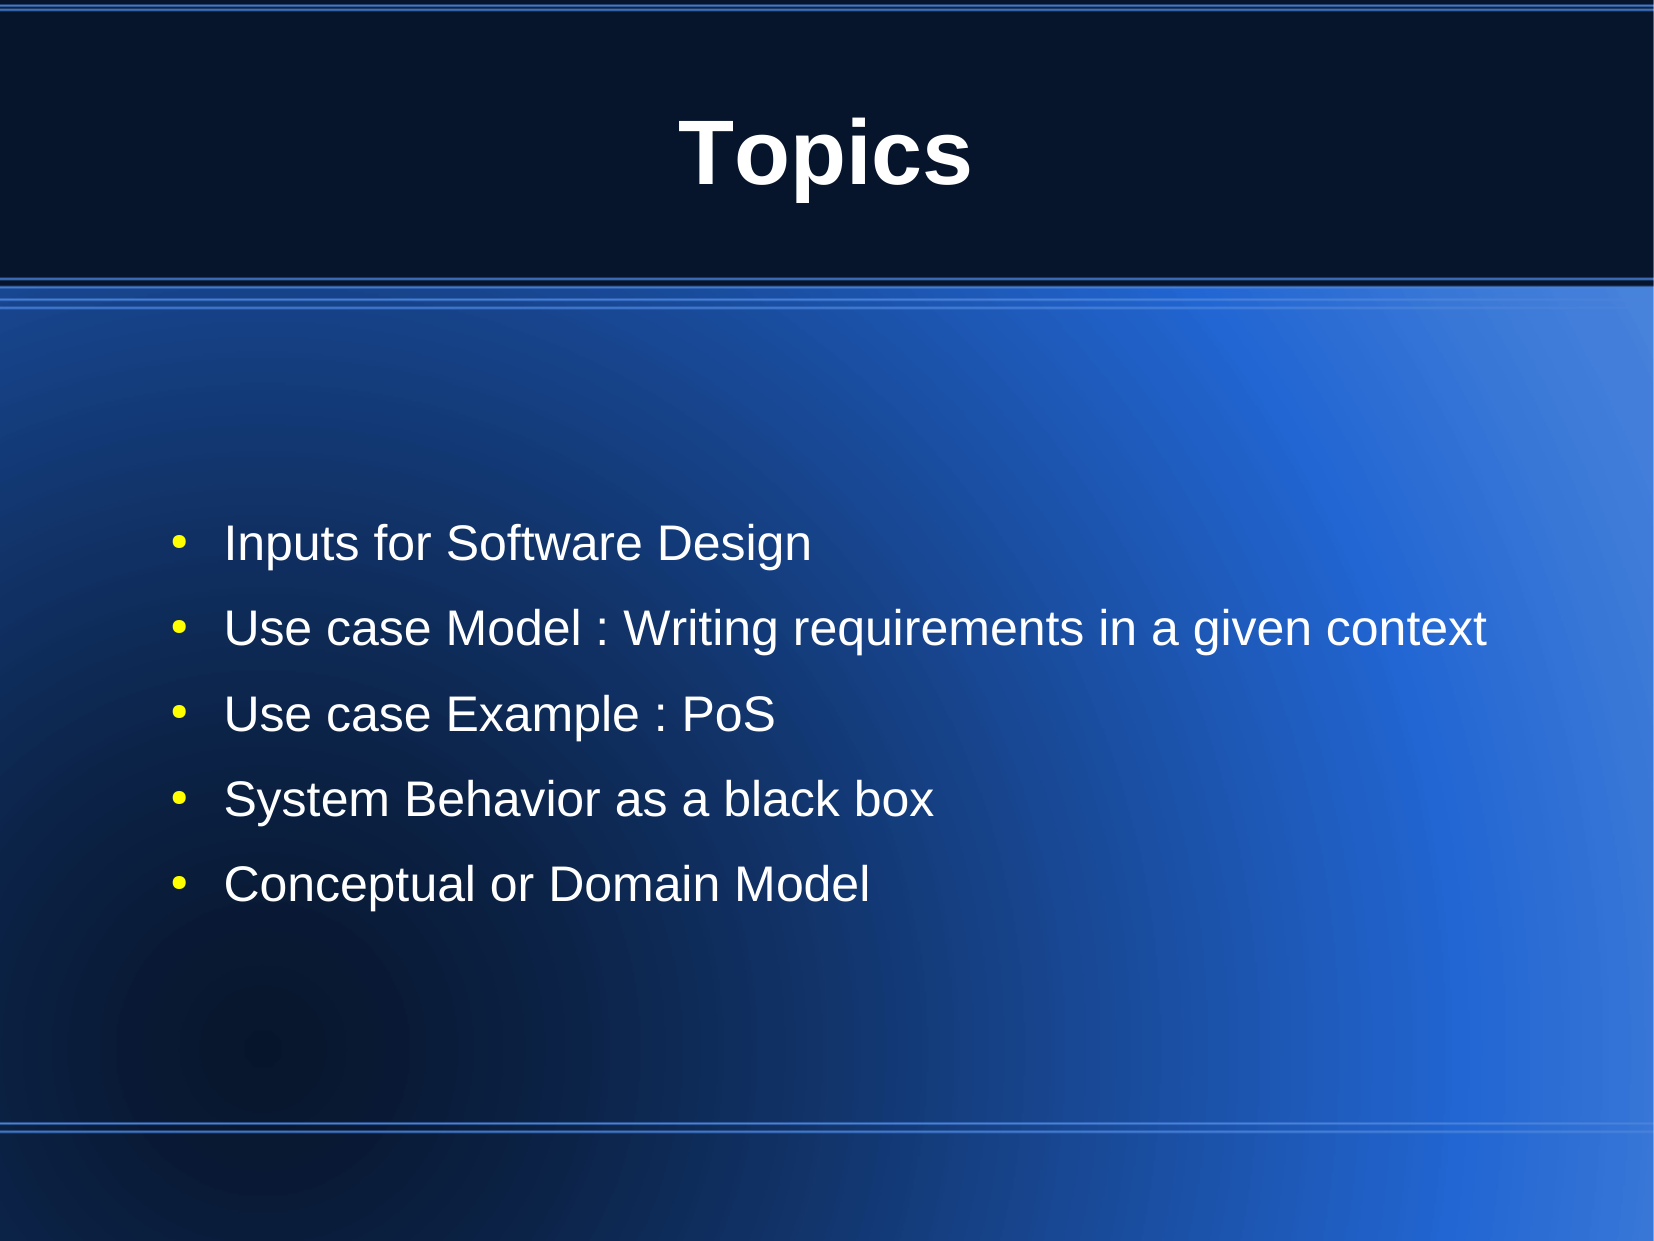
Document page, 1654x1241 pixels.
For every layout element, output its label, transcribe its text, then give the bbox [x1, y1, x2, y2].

picture [0, 0, 1654, 1241]
title Topics [82, 49, 1571, 257]
list Inputs for Software Design Use case Model : Writing requirements in a given context Use case Example : PoS System Behavior as a black box Conceptual or Domain Model [152, 344, 1534, 1169]
